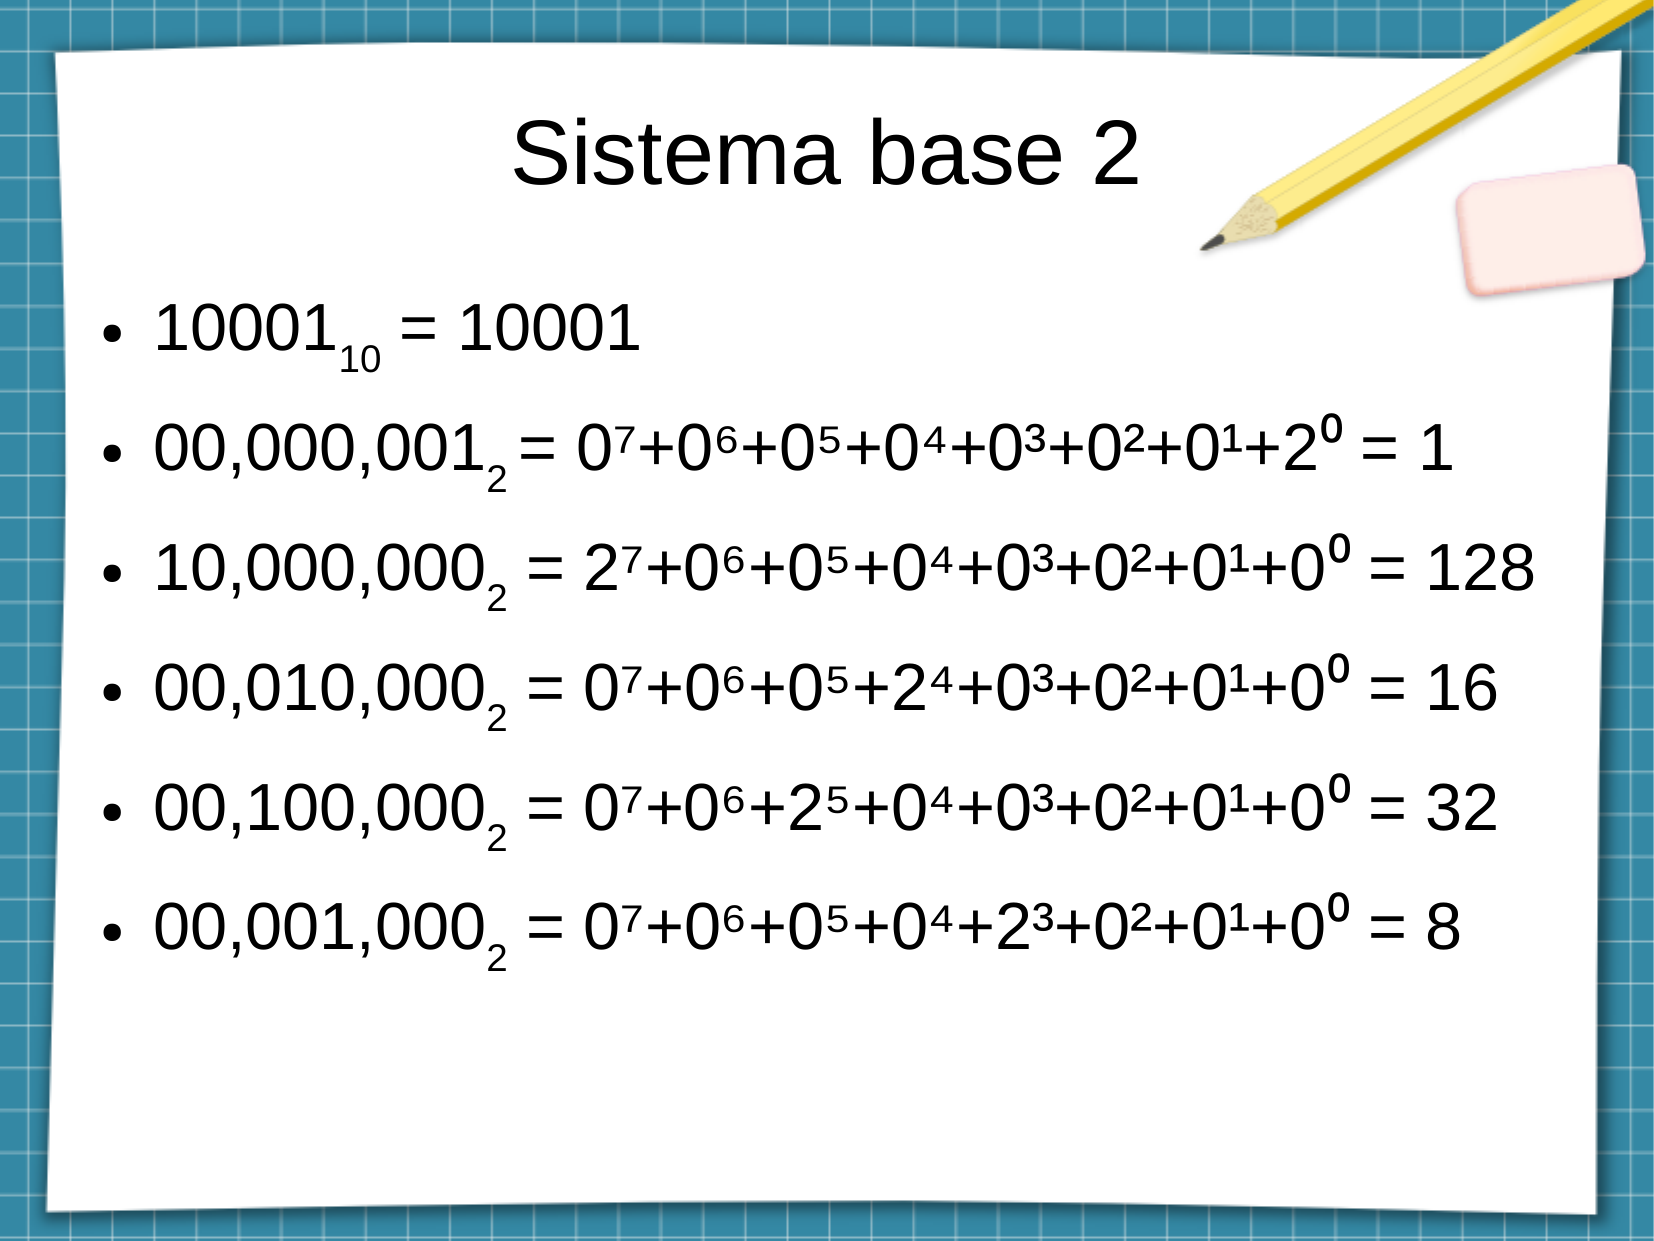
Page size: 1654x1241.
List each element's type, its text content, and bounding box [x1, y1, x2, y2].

list 1000110 = 10001 00,000,0012 = 0⁷+0⁶+0⁵+0⁴+0³+0²+0¹+2⁰ = 1 10,000,0002 = 2⁷+0⁶+0⁵+0⁴+0³+0²+0¹+0⁰ = 128 00,010,0002 = 0⁷+0⁶+0⁵+2⁴+0³+0²+0¹+0⁰ = 16 00,100,0002 = 0⁷+0⁶+2⁵+0⁴+0³+0²+0¹+0⁰ = 32 00,001,0002 = 0⁷+0⁶+0⁵+0⁴+2³+0²+0¹+0⁰ = 8 [82, 290, 1571, 1010]
title Sistema base 2 [82, 49, 1571, 257]
picture [0, 0, 1654, 1241]
